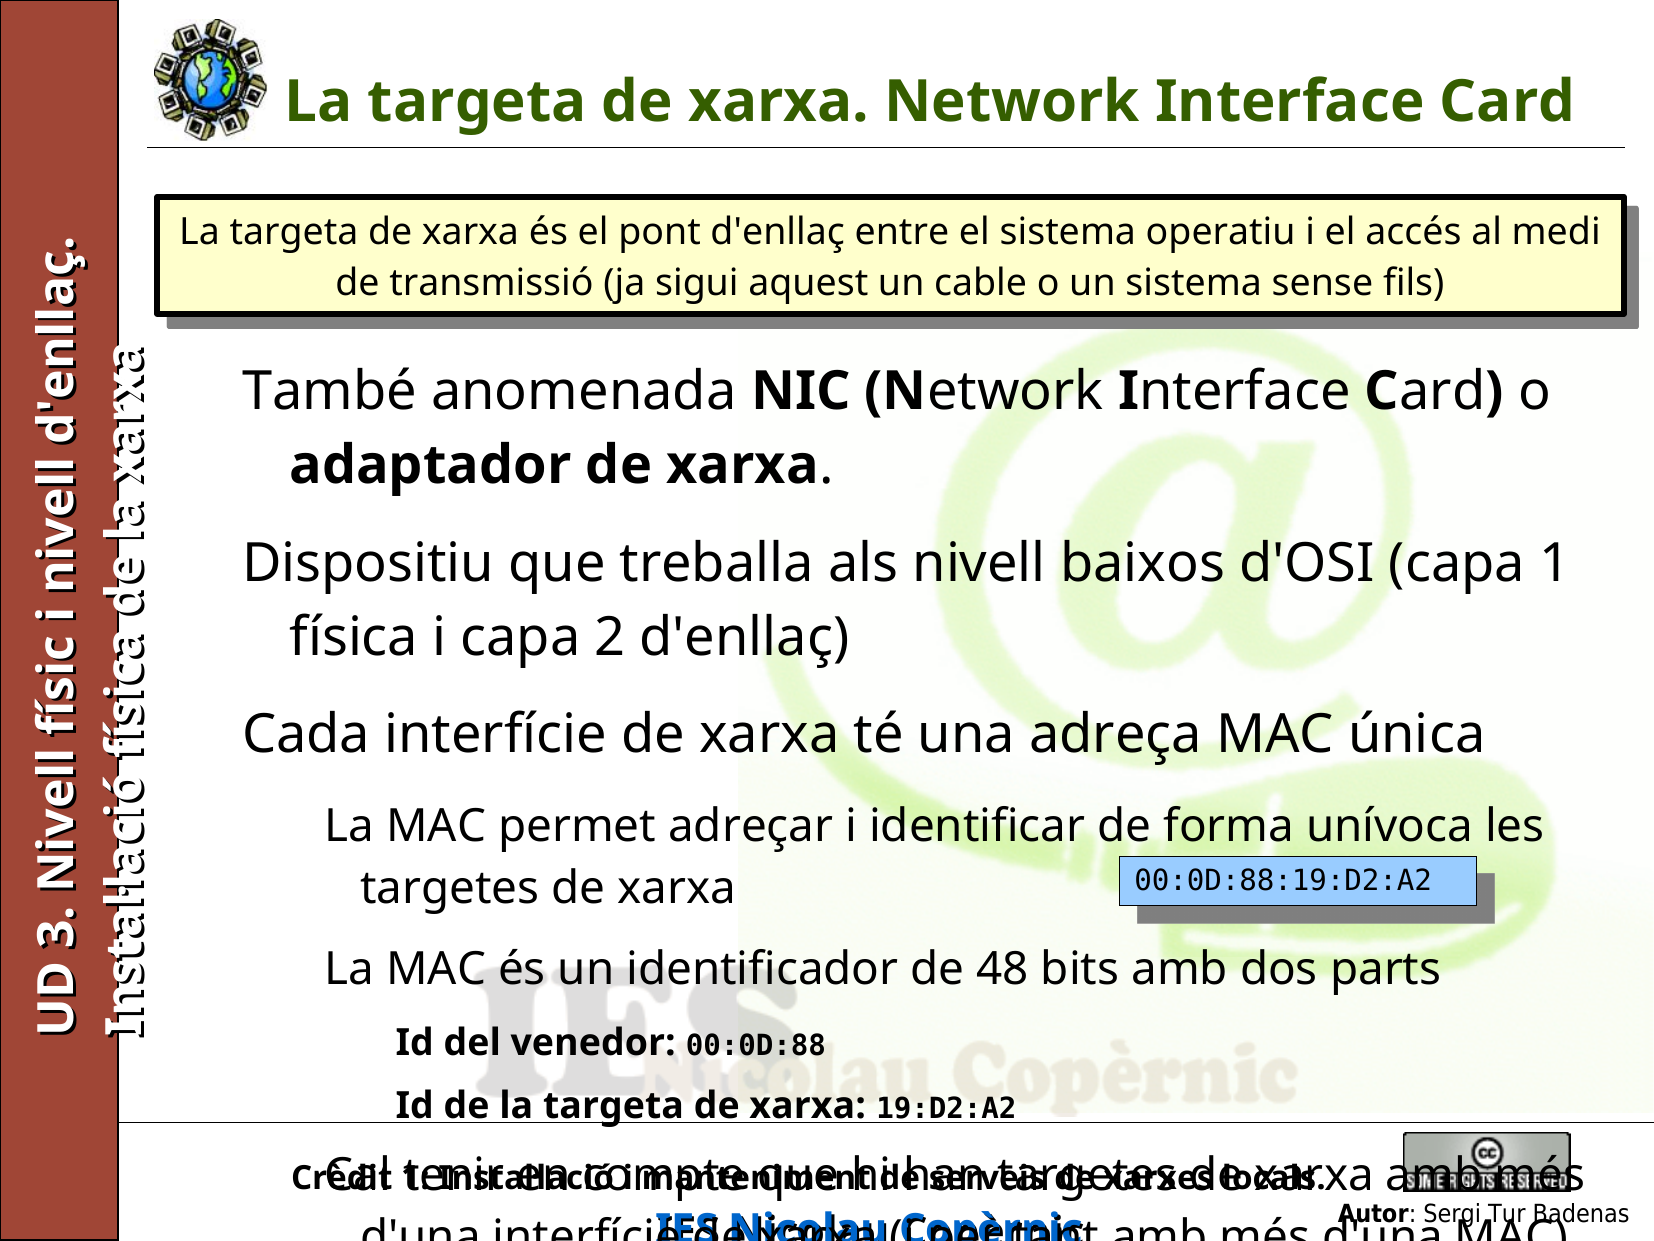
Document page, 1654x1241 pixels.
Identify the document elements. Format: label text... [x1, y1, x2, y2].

text_box 00:0D:88:19:D2:A2 [1119, 856, 1477, 906]
picture [154, 19, 268, 142]
picture [700, 1102, 709, 1114]
picture [934, 1101, 940, 1114]
list També anomenada NIC (Network Interface Card) o adaptador de xarxa. Dispositiu que treballa als nivell baixos d'OSI (capa 1 física i capa 2 d'enllaç) Cada interfície de xarxa té una adreça MAC única La MAC permet adreçar i identificar de forma unívoca les targetes de xarxa La MAC és un identificador de 48 bits amb dos parts Id del venedor: 00:0D:88 Id de la targeta de xarxa: 19:D2:A2 Cal tenir en compte que hi han targetes de xarxa amb més d'una interfície de xarxa (i per tant amb més d'una MAC) [147, 242, 1636, 1078]
picture [1403, 1132, 1571, 1192]
text_box La targeta de xarxa és el pont d'enllaç entre el sistema operatiu i el accés al medi de transmissió (ja sigui aquest un cable o un sistema sense fils) [157, 196, 1625, 287]
picture [466, 252, 1654, 1117]
picture [606, 1102, 615, 1114]
title La targeta de xarxa. Network Interface Card [248, 56, 1613, 141]
